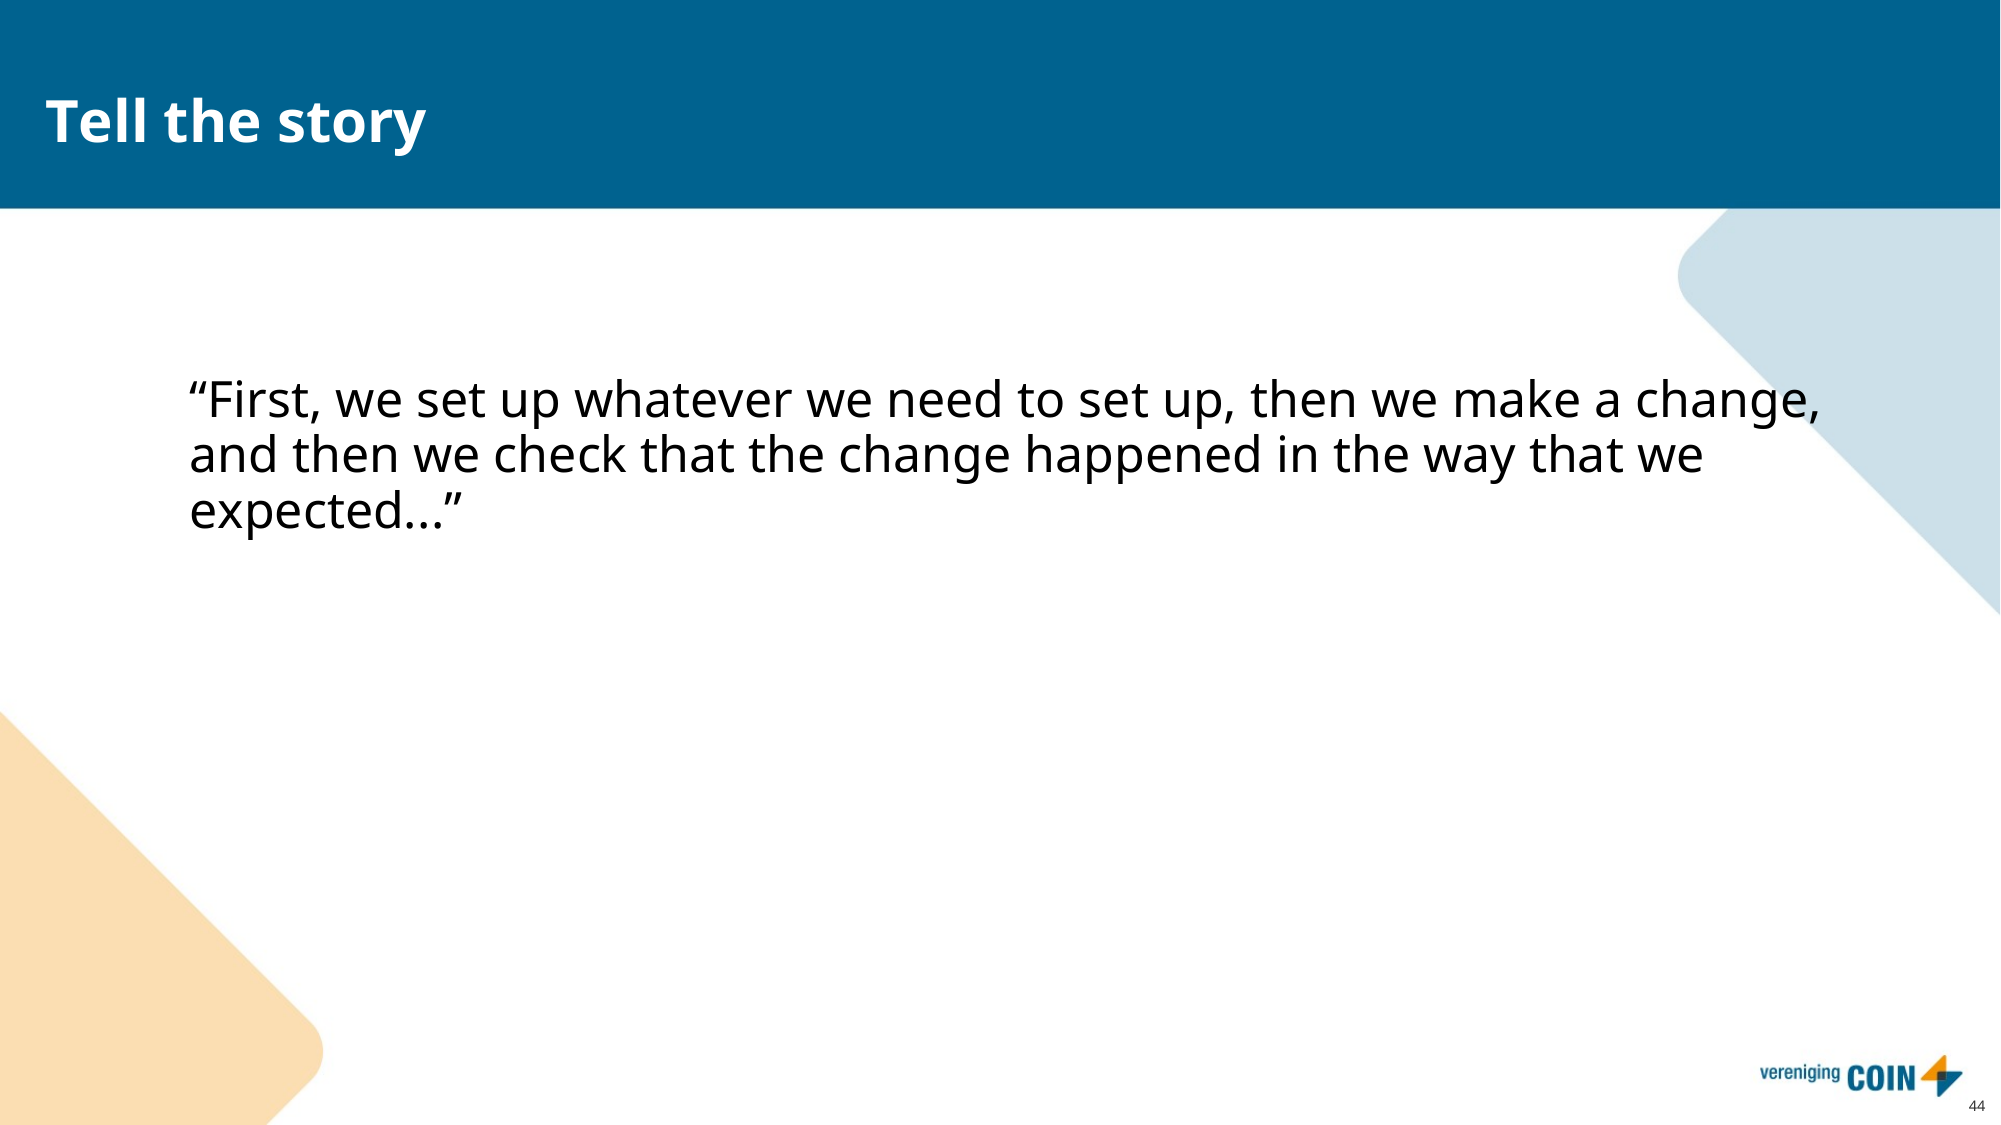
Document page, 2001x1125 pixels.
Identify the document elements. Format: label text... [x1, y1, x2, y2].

text_box “First, we set up whatever we need to set up, then we make a change, and then we check that the change happened in the way that we expected...” [174, 305, 1840, 1074]
text_box Tell the story [30, 31, 1969, 162]
picture [0, 208, 2001, 1125]
